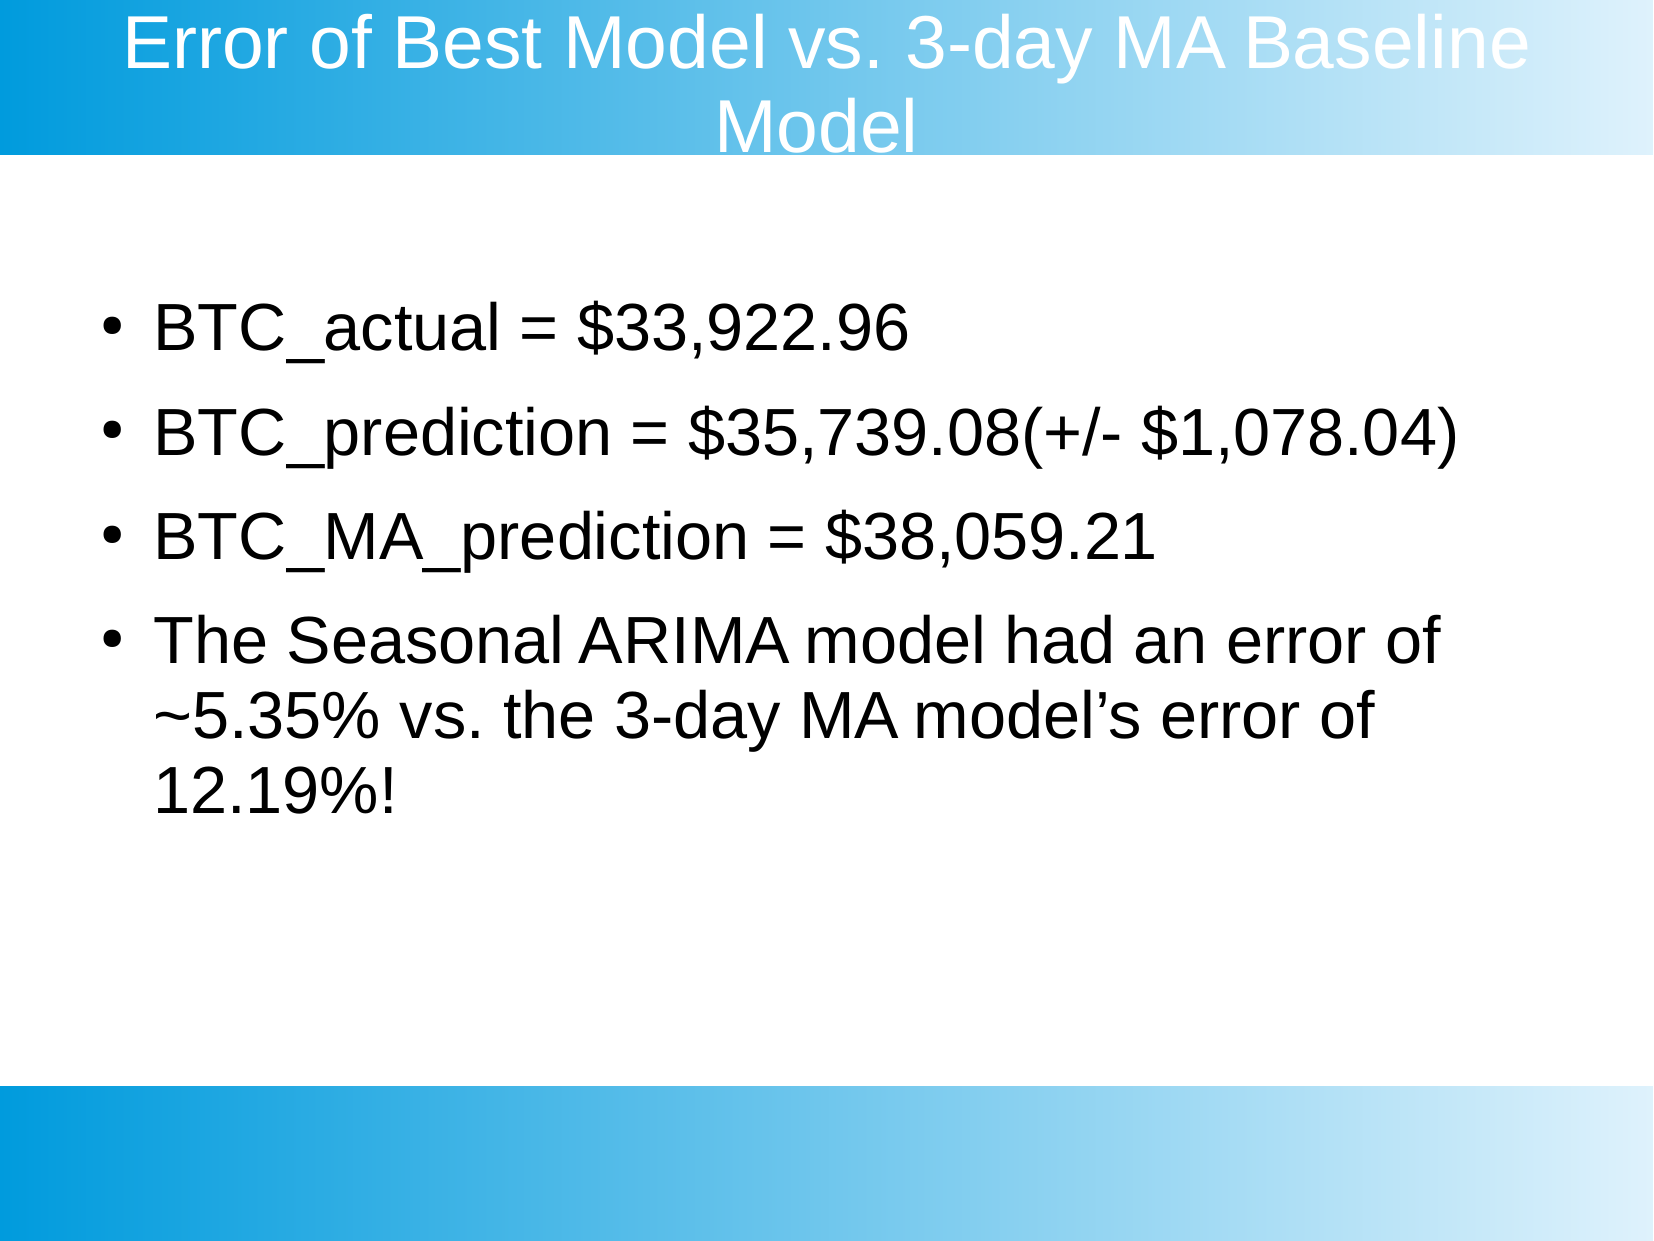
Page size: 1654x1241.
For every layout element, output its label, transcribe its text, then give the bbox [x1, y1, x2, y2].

list BTC_actual = $33,922.96 BTC_prediction = $35,739.08(+/- $1,078.04) BTC_MA_prediction = $38,059.21 The Seasonal ARIMA model had an error of ~5.35% vs. the 3-day MA model’s error of 12.19%! [82, 290, 1571, 1010]
title Error of Best Model vs. 3-day MA Baseline Model [82, 0, 1571, 169]
